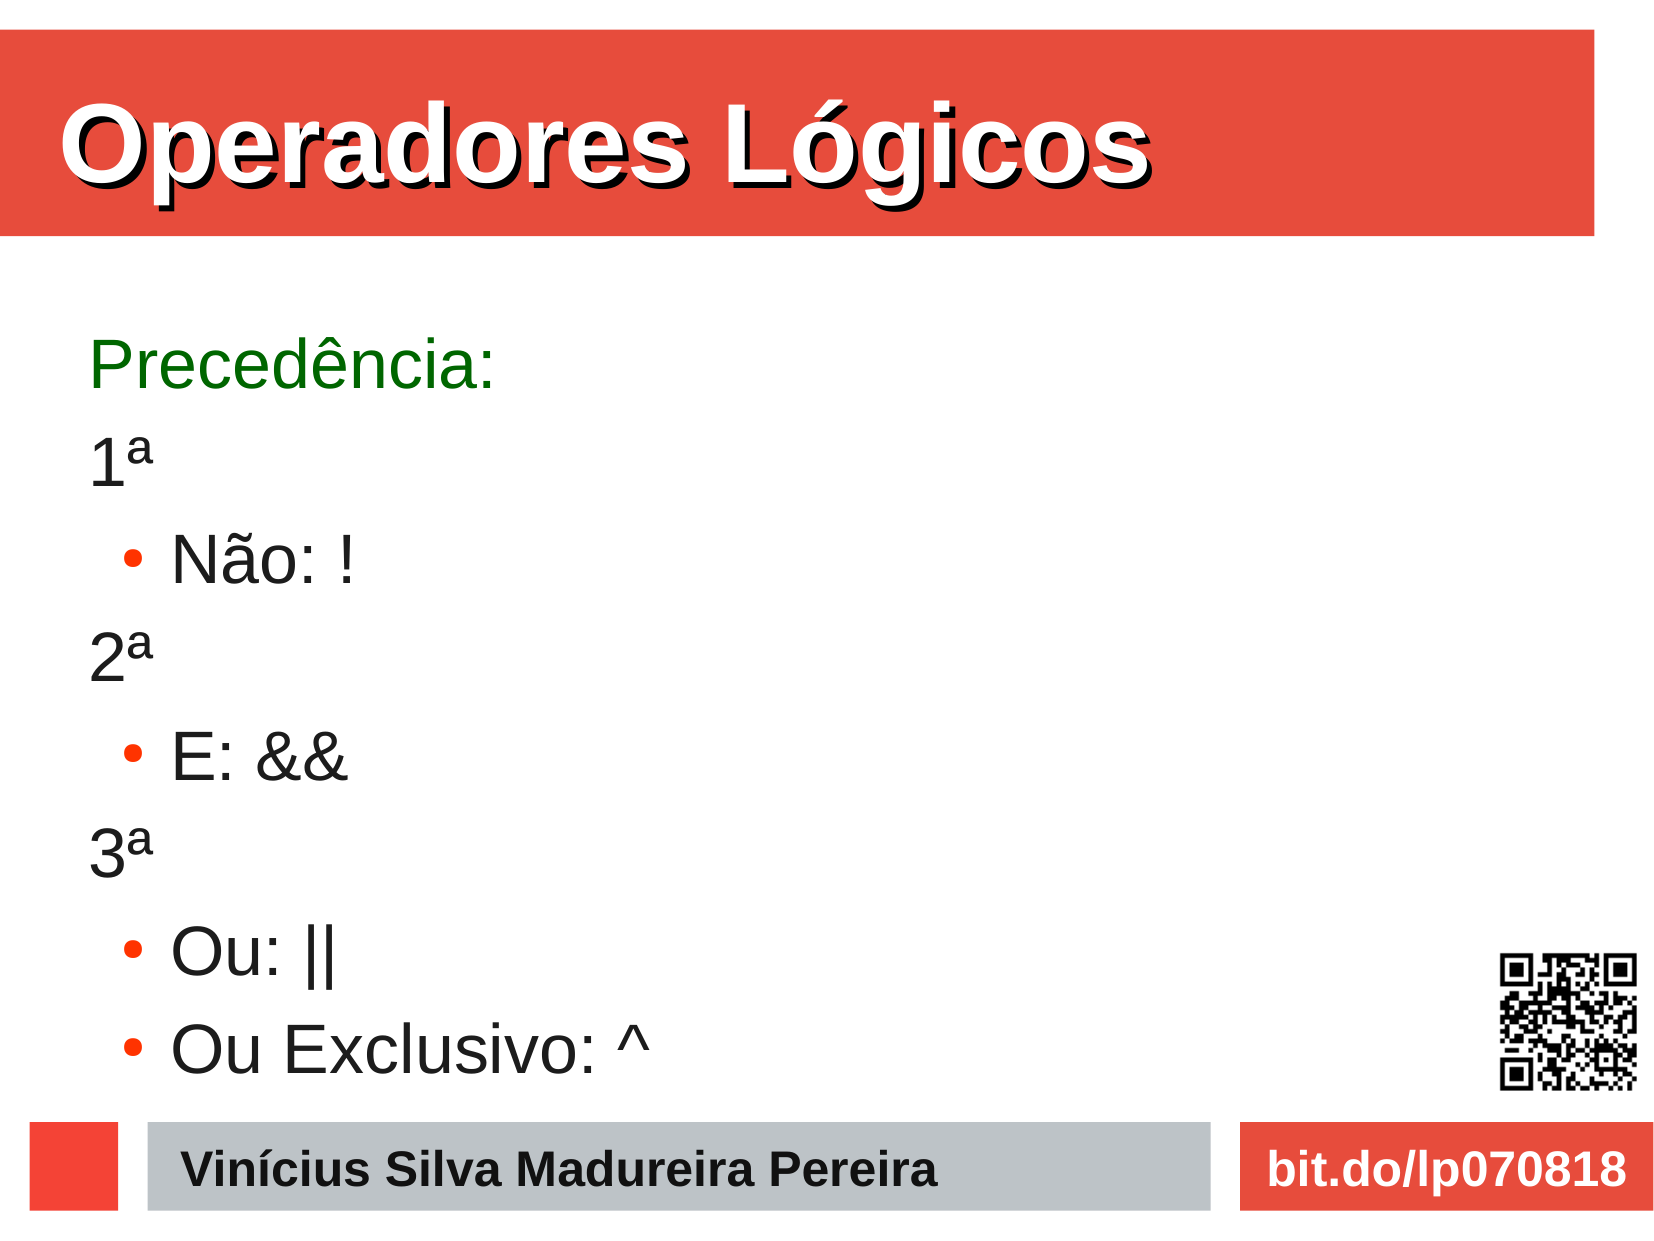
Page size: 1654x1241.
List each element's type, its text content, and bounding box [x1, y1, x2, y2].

title Operadores Lógicos [59, 59, 1595, 207]
text_box bit.do/lp070818 [1228, 1133, 1654, 1205]
list Precedência: 1ª Não: ! 2ª E: && 3ª Ou: || Ou Exclusivo: ^ [59, 324, 1565, 1093]
picture [1491, 944, 1648, 1102]
text_box Vinícius Silva Madureira Pereira [165, 1133, 1170, 1205]
